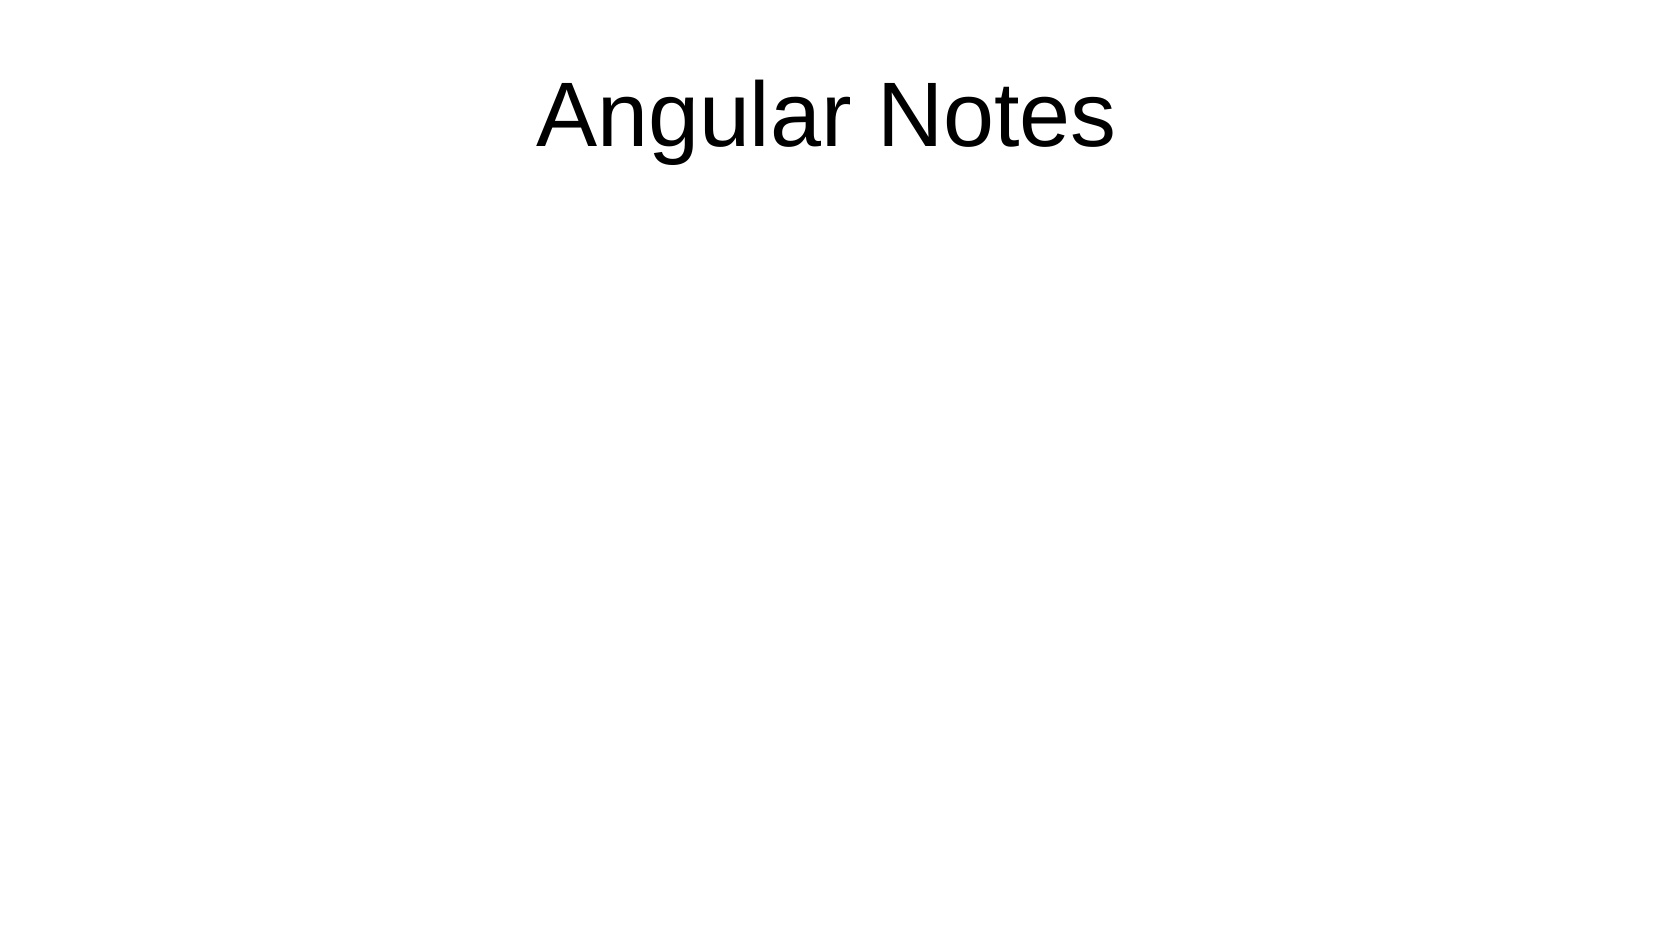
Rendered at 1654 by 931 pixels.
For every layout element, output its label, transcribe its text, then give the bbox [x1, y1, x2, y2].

title Angular Notes [82, 37, 1571, 193]
